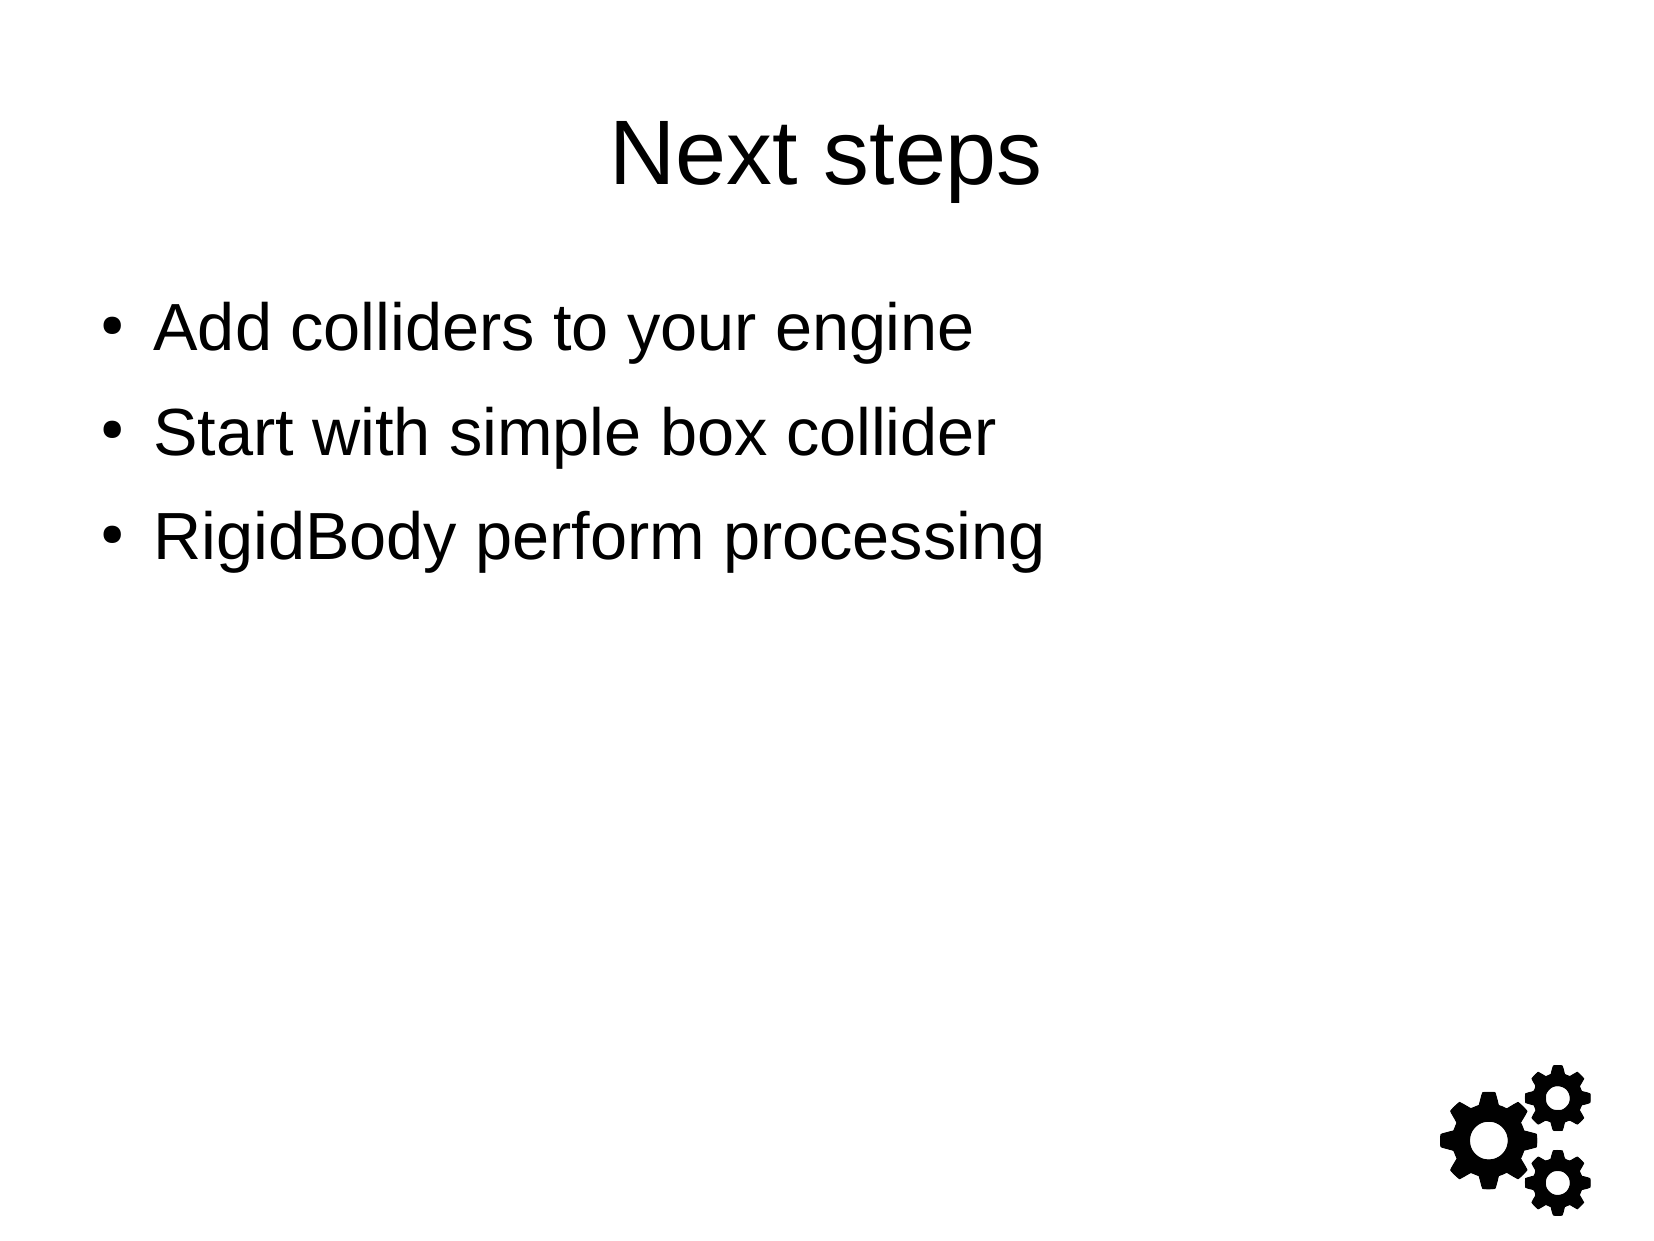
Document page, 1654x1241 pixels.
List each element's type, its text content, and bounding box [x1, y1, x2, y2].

picture [1440, 1065, 1591, 1216]
title Next steps [82, 49, 1571, 257]
list Add colliders to your engine Start with simple box collider RigidBody perform processing [82, 290, 1571, 1010]
